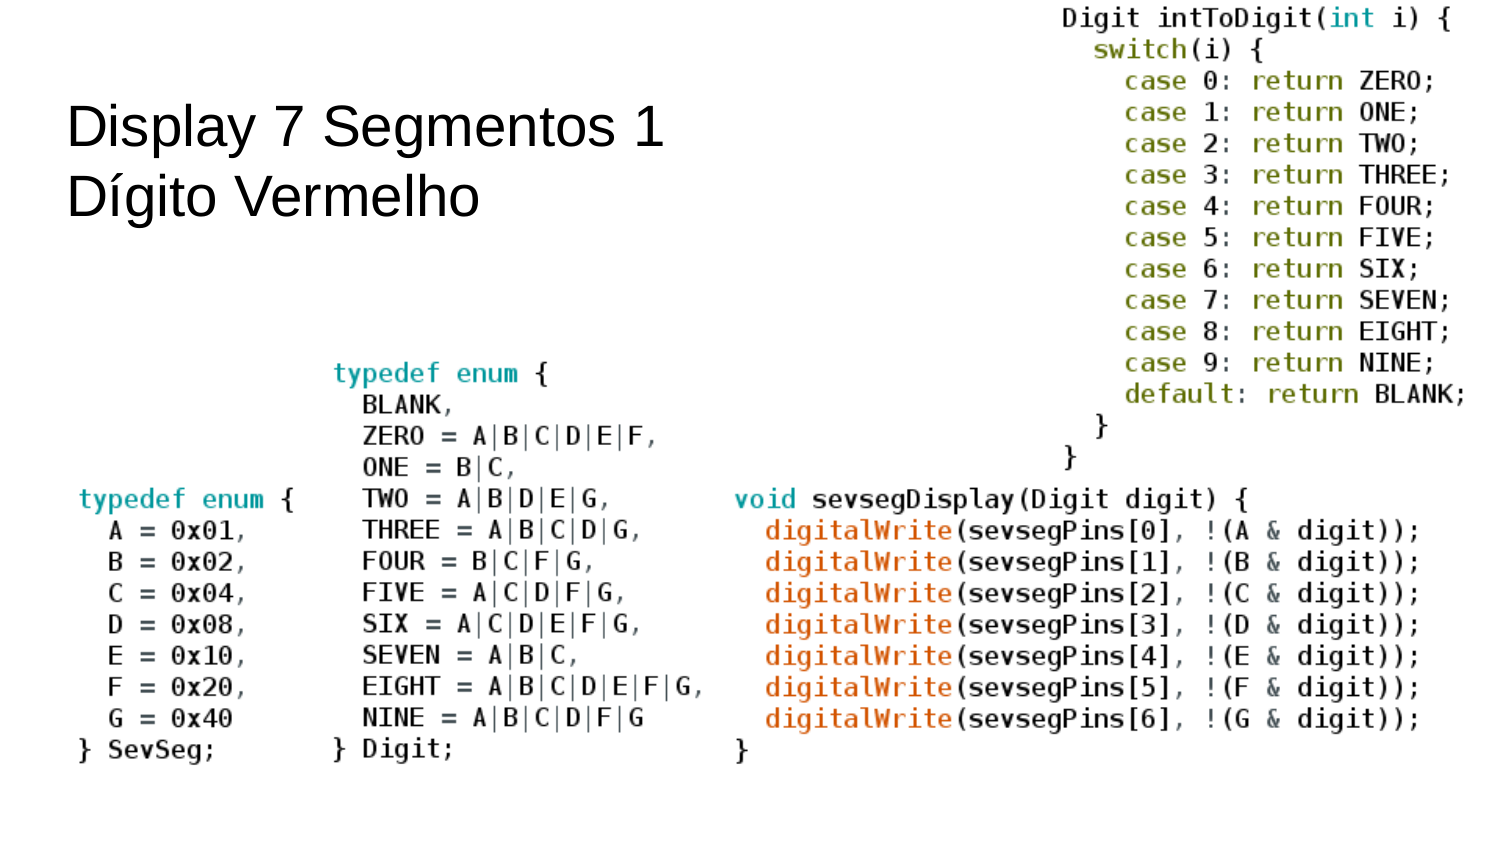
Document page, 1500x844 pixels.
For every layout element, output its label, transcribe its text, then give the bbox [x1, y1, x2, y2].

picture [72, 0, 1500, 776]
title Display 7 Segmentos 1 Dígito Vermelho [51, 72, 1056, 167]
